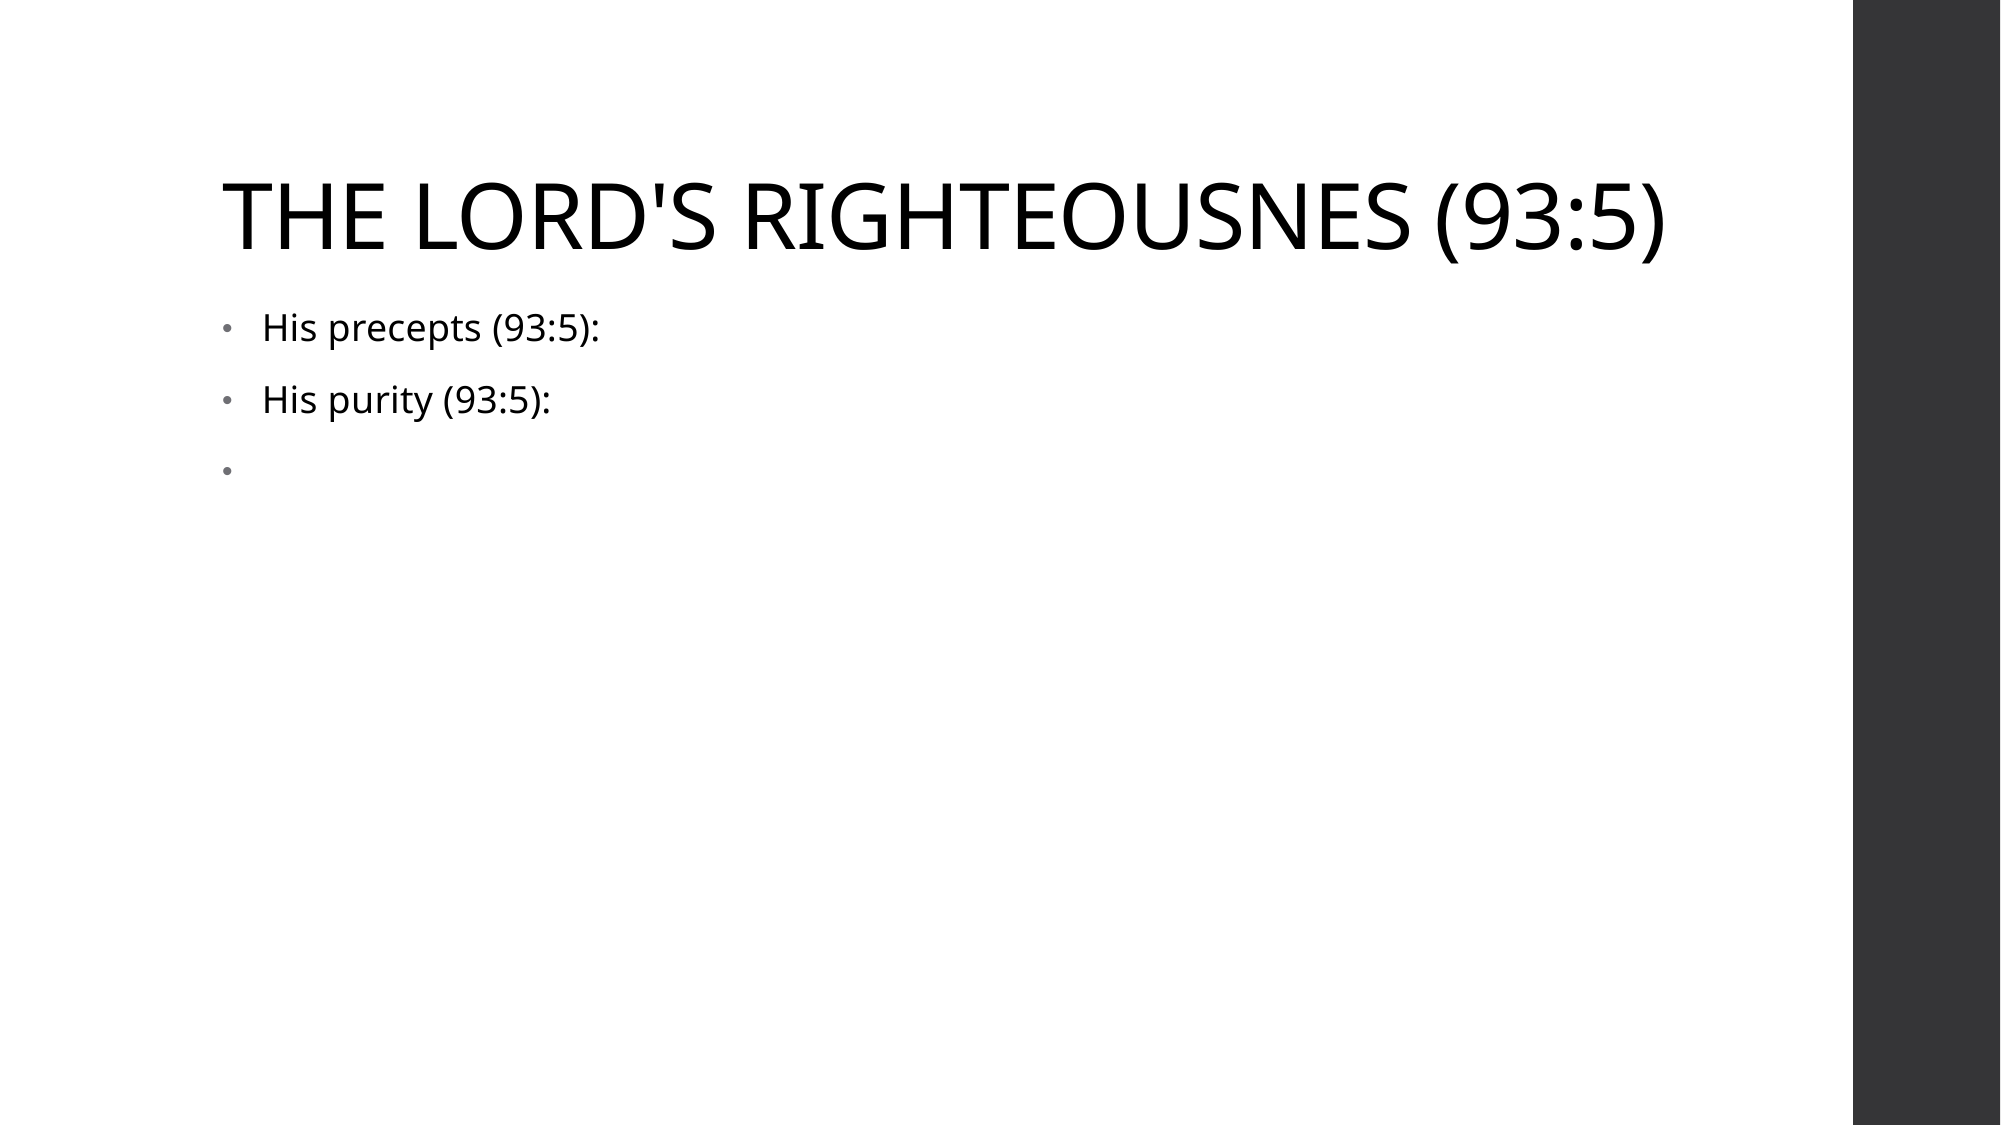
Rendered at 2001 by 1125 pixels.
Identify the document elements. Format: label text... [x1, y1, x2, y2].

list His precepts (93:5): His purity (93:5): [206, 299, 1617, 1014]
title THE LORD'S RIGHTEOUSNES (93:5) [206, 60, 1797, 278]
